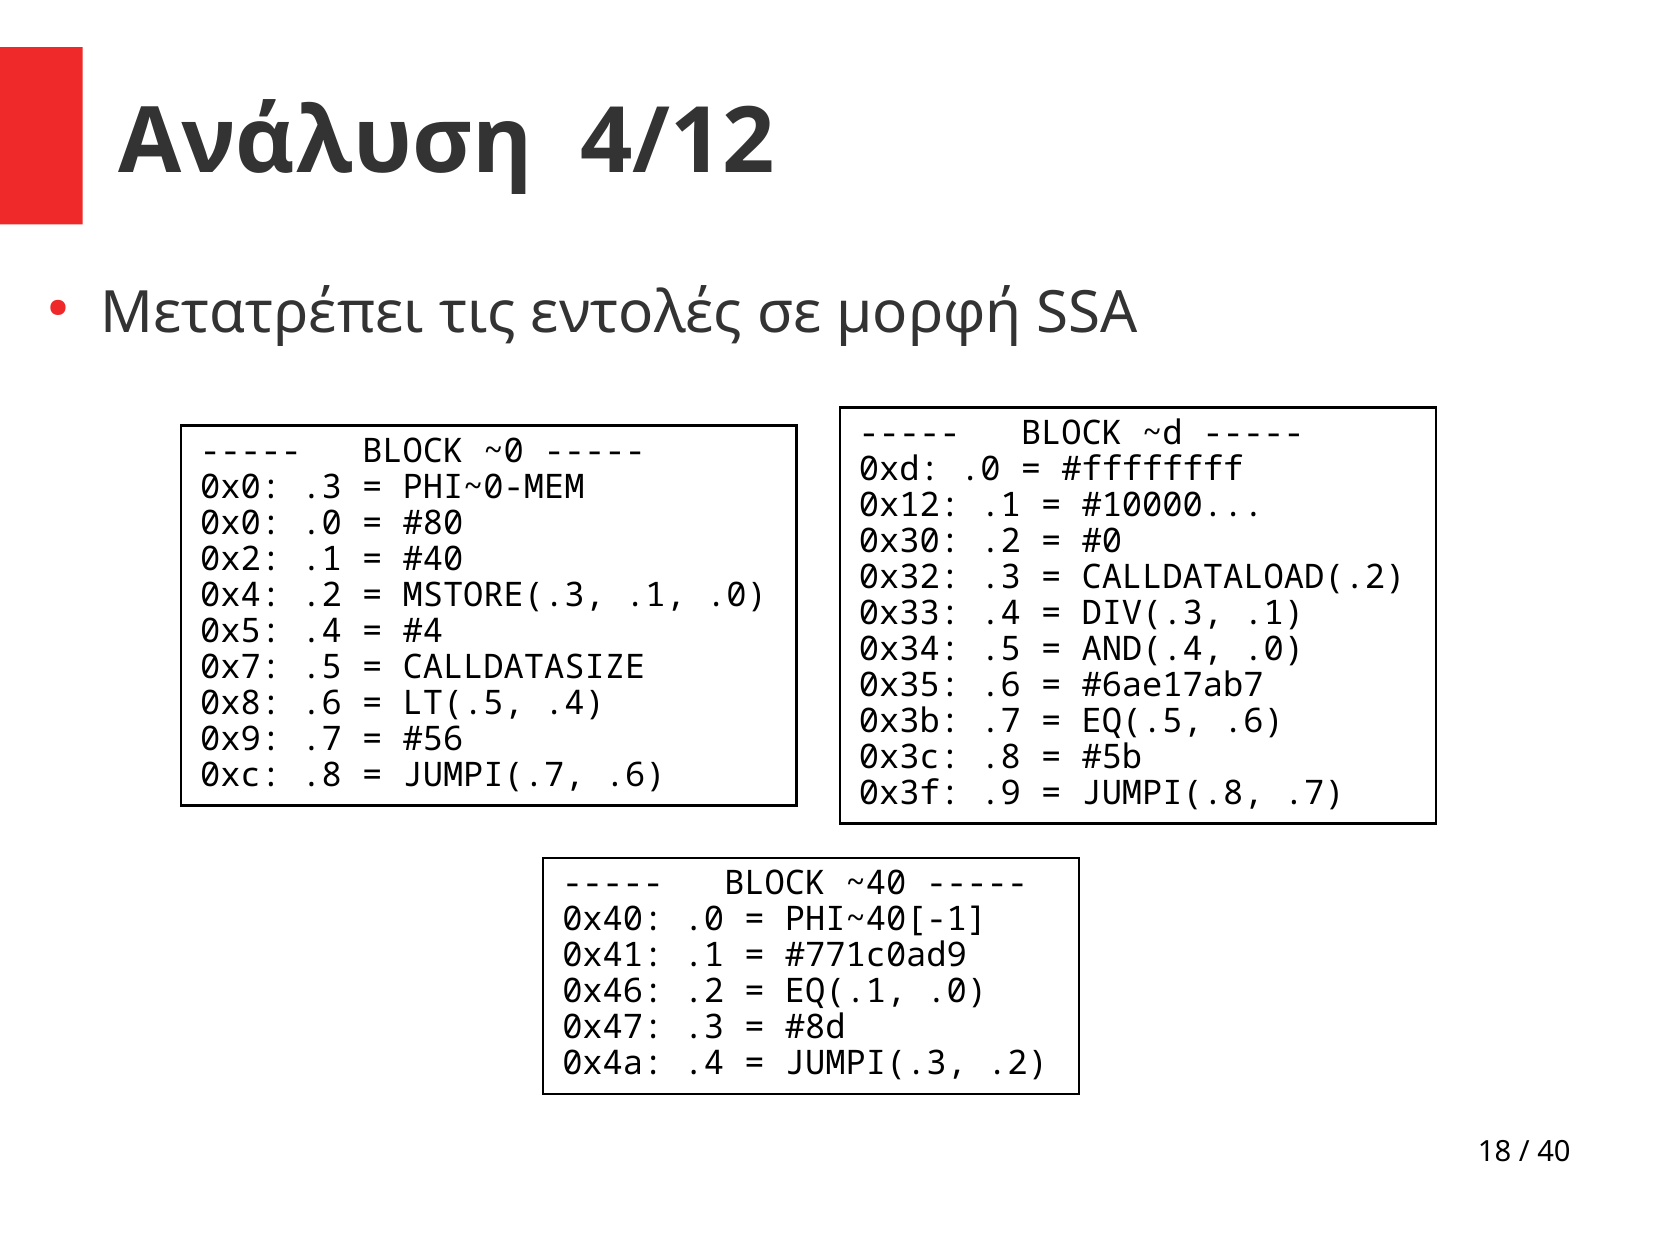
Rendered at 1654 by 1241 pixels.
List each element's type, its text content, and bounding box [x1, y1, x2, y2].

title Ανάλυση 4/12 [118, 33, 1571, 241]
list Μετατρέπει τις εντολές σε μορφή SSA [30, 270, 1621, 376]
picture [180, 406, 1438, 1096]
